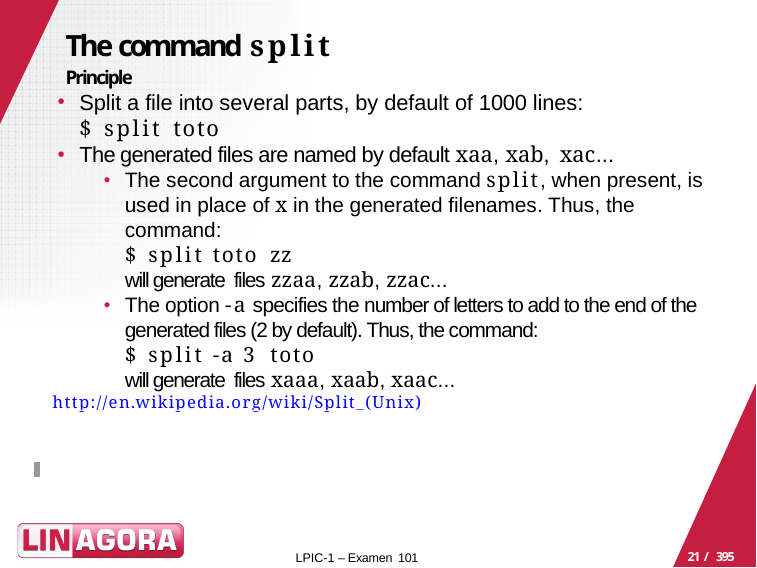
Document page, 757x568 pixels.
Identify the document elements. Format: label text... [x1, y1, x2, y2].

text_box Principle Split a file into several parts, by default of 1000 lines: $ split toto The generated files are named by default xaa, xab, xac... The second argument to the command split, when present, is used in place of x in the generated filenames. Thus, the command: $ split toto zz will generate files zzaa, zzab, zzac... The option -a specifies the number of letters to add to the end of the generated files (2 by default). Thus, the command: $ split -a 3 toto will generate files xaaa, xaab, xaac... http://en.wikipedia.org/wiki/Split_(Unix) [50, 65, 726, 475]
text_box The command split [63, 26, 697, 65]
picture [0, 0, 352, 352]
text_box LPIC-1 – Examen 101 [293, 549, 420, 568]
text_box <numéro> / 395 [683, 549, 747, 568]
text_box [17, 520, 184, 562]
